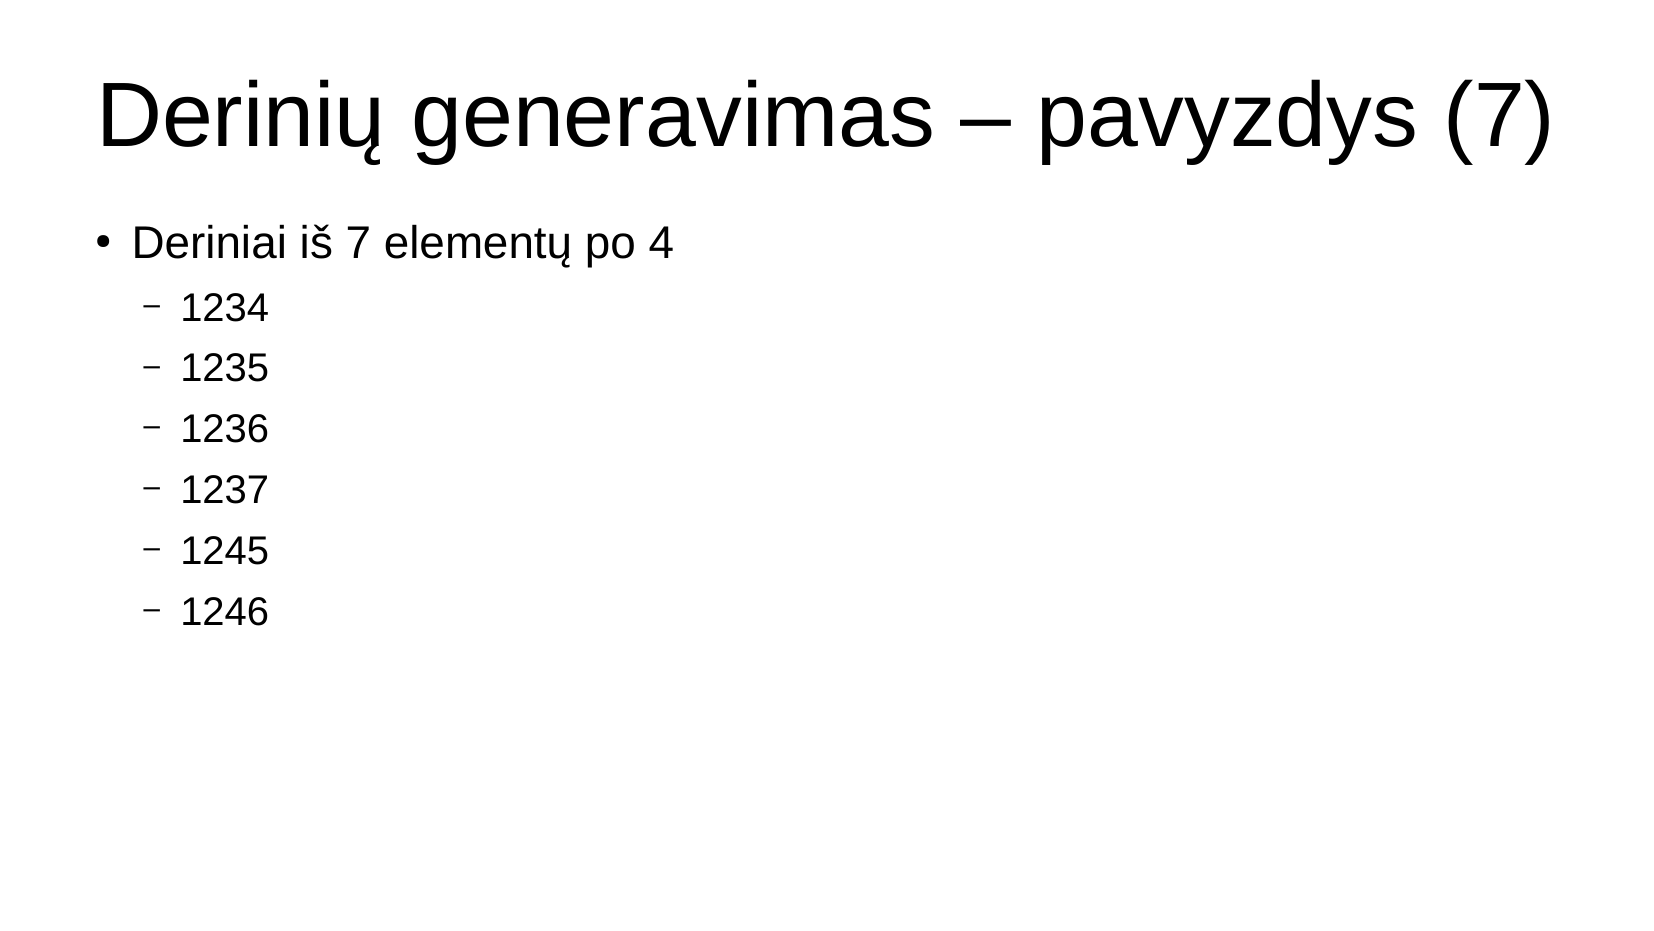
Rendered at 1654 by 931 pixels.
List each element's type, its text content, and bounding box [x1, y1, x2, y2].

title Derinių generavimas – pavyzdys (7) [82, 36, 1571, 193]
list Deriniai iš 7 elementų po 4 1234 1235 1236 1237 1245 1246 1247 ir t.t. [82, 217, 1571, 757]
